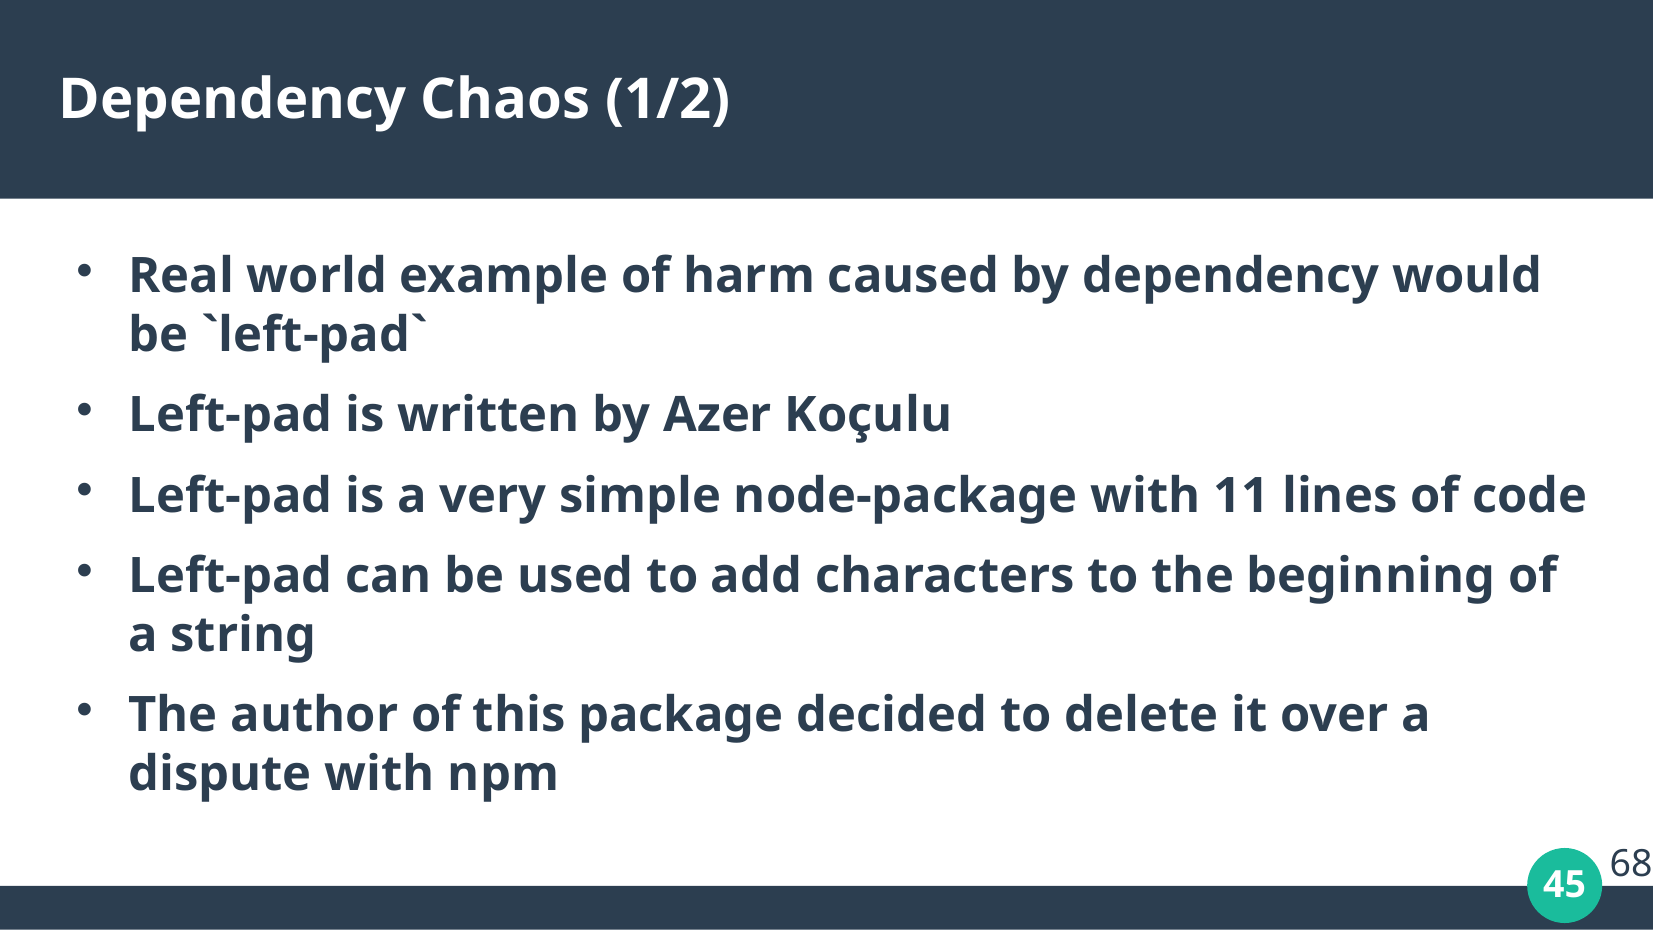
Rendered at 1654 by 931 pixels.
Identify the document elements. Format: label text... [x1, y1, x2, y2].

title Dependency Chaos (1/2) [59, 37, 1594, 155]
list Real world example of harm caused by dependency would be `left-pad` Left-pad is written by Azer Koçulu Left-pad is a very simple node-package with 11 lines of code Left-pad can be used to add characters to the beginning of a string The author of this package decided to delete it over a dispute with npm [59, 243, 1594, 864]
text_box 68 [1588, 830, 1654, 899]
